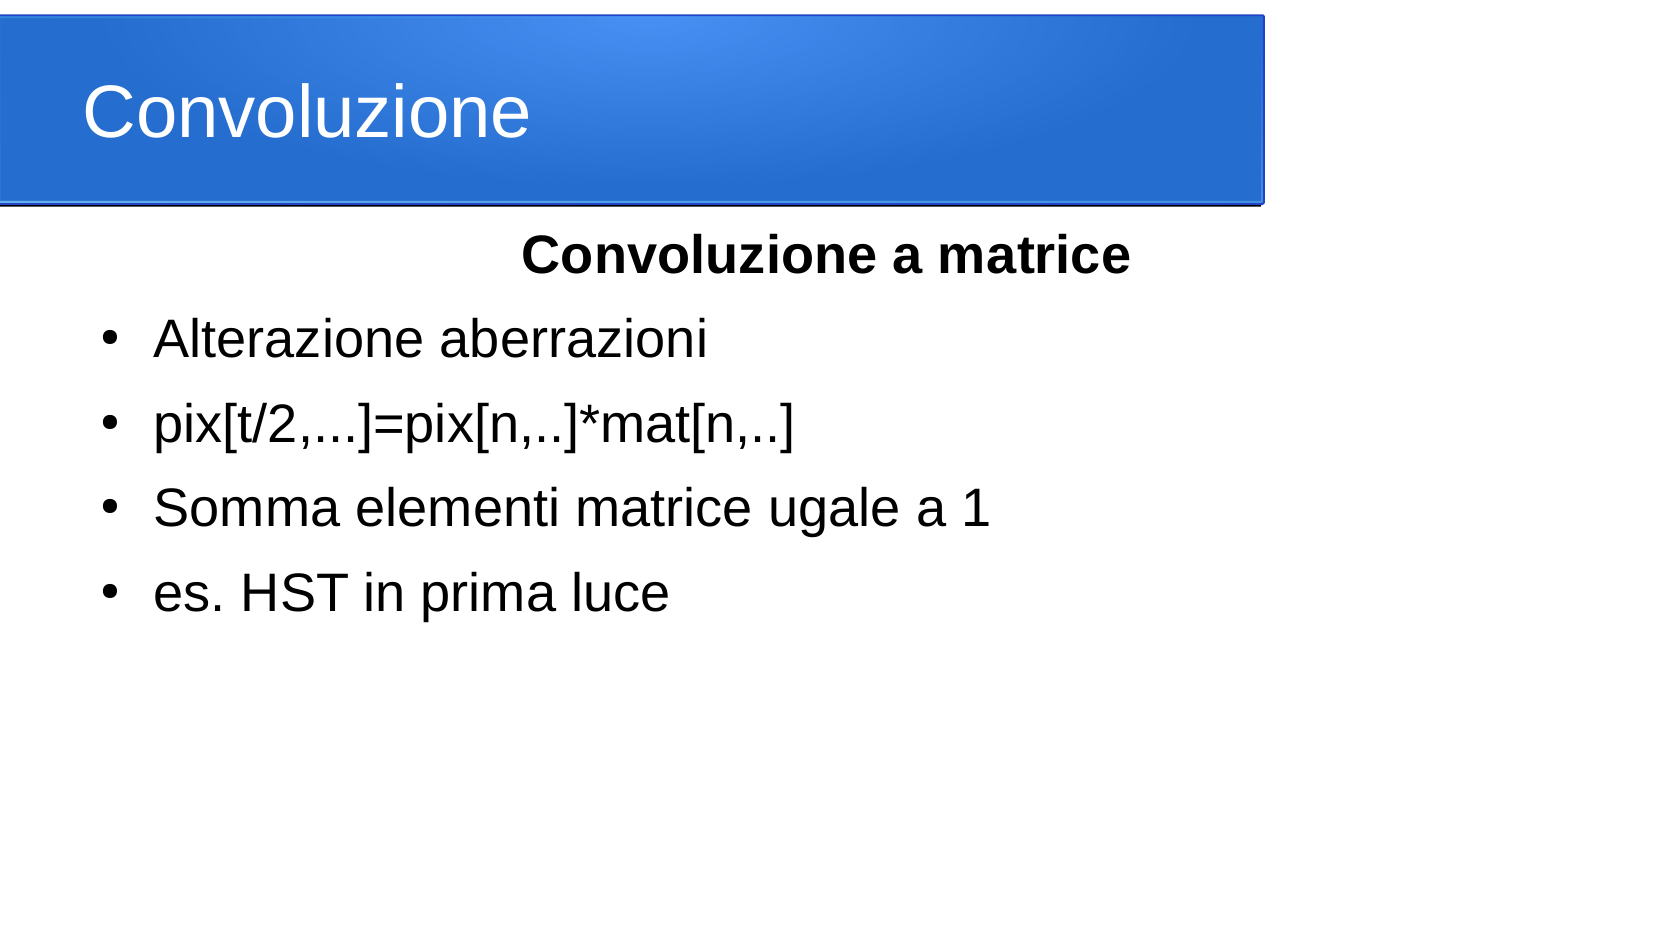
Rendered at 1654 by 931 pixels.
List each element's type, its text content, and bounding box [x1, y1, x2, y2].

title Convoluzione [82, 35, 1235, 189]
list Convoluzione a matrice Alterazione aberrazioni pix[t/2,...]=pix[n,..]*mat[n,..] Somma elementi matrice ugale a 1 es. HST in prima luce [82, 224, 1571, 764]
